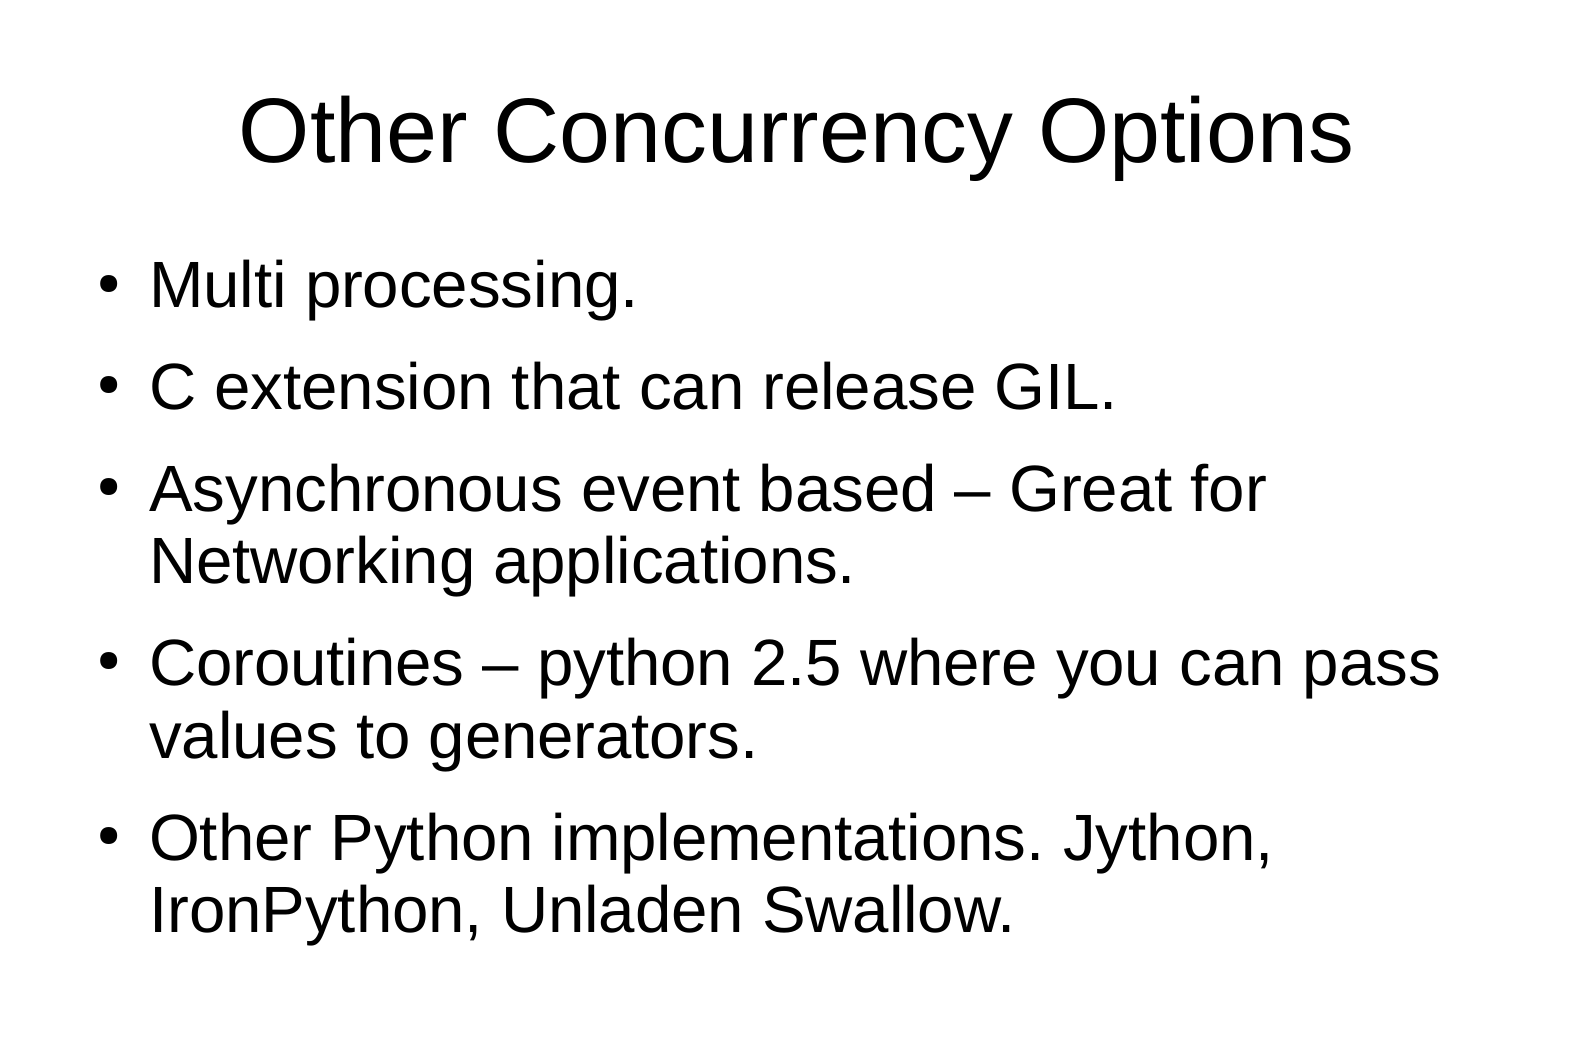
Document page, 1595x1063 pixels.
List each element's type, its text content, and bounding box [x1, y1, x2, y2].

title Other Concurrency Options [79, 49, 1515, 213]
list Multi processing. C extension that can release GIL. Asynchronous event based – Great for Networking applications. Coroutines – python 2.5 where you can pass values to generators. Other Python implementations. Jython, IronPython, Unladen Swallow. [79, 248, 1515, 951]
